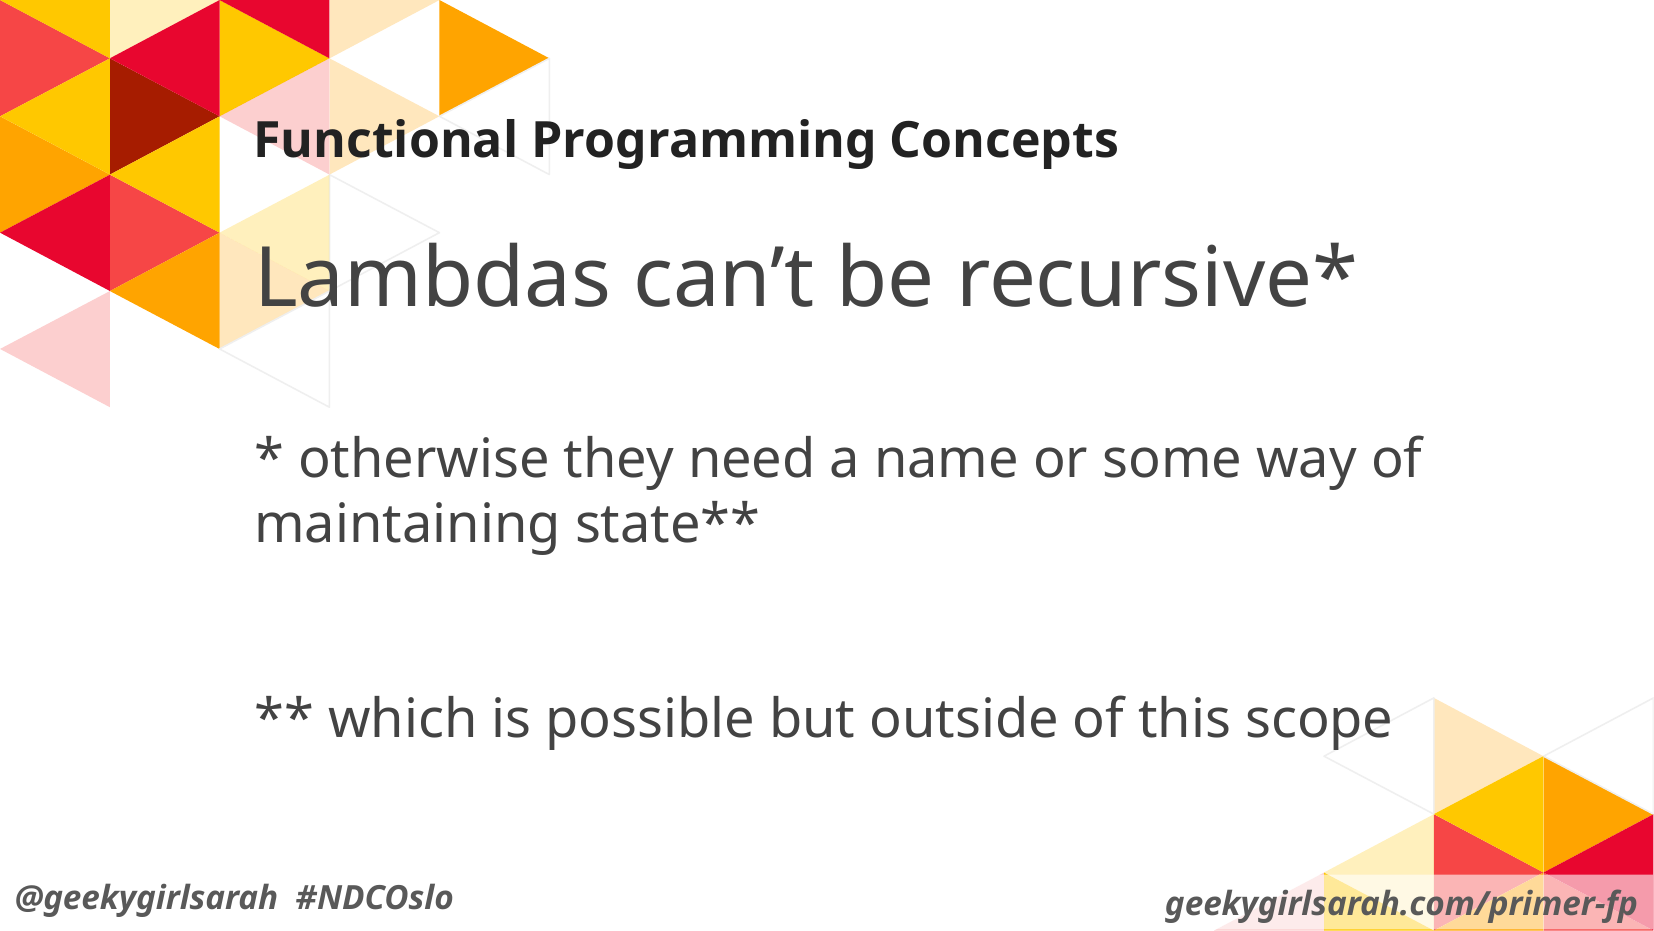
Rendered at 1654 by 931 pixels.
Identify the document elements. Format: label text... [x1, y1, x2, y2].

list Lambdas can’t be recursive* * otherwise they need a name or some way of maintaining state** ** which is possible but outside of this scope [238, 208, 1618, 817]
title Functional Programming Concepts [238, 61, 1406, 183]
